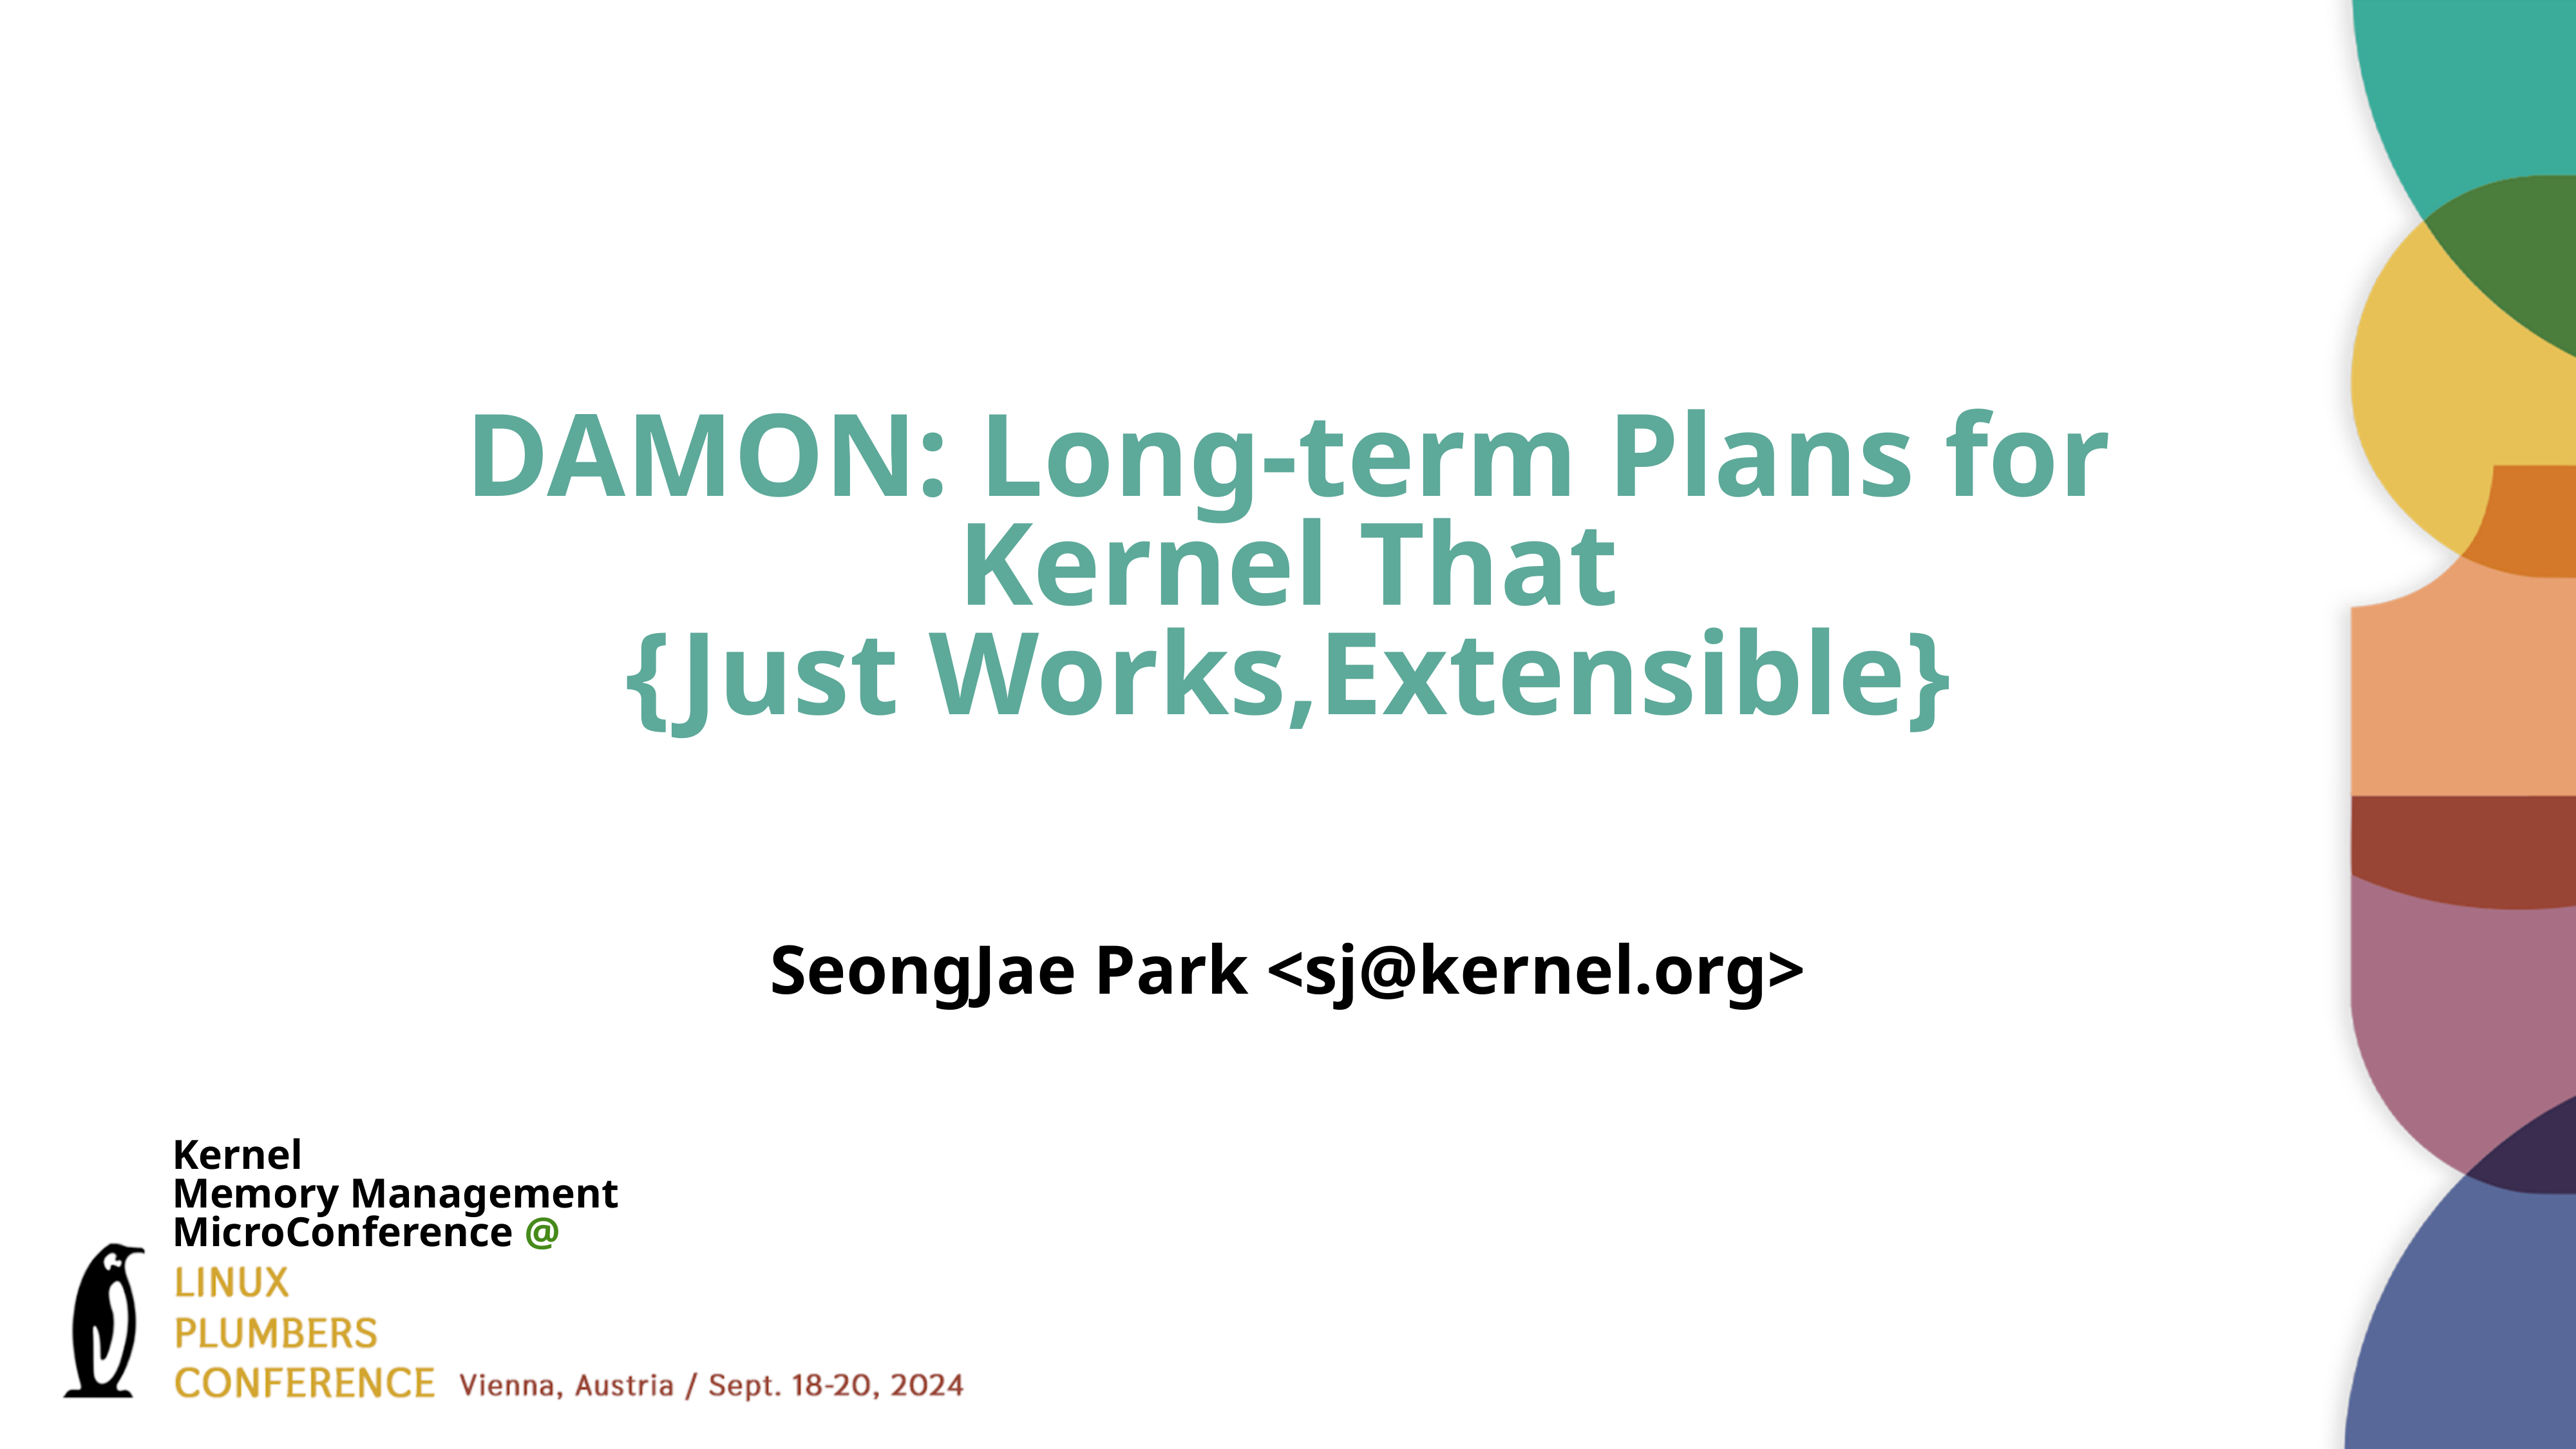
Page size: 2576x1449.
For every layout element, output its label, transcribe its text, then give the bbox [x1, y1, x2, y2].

picture [0, 0, 2576, 1449]
title Kernel Memory Management MicroConference @ [162, 1110, 677, 1259]
title DAMON: Long-term Plans for Kernel That {Just Works,Extensible} [322, 237, 2254, 742]
subtitle SeongJae Park <sj@kernel.org> [322, 761, 2254, 1111]
